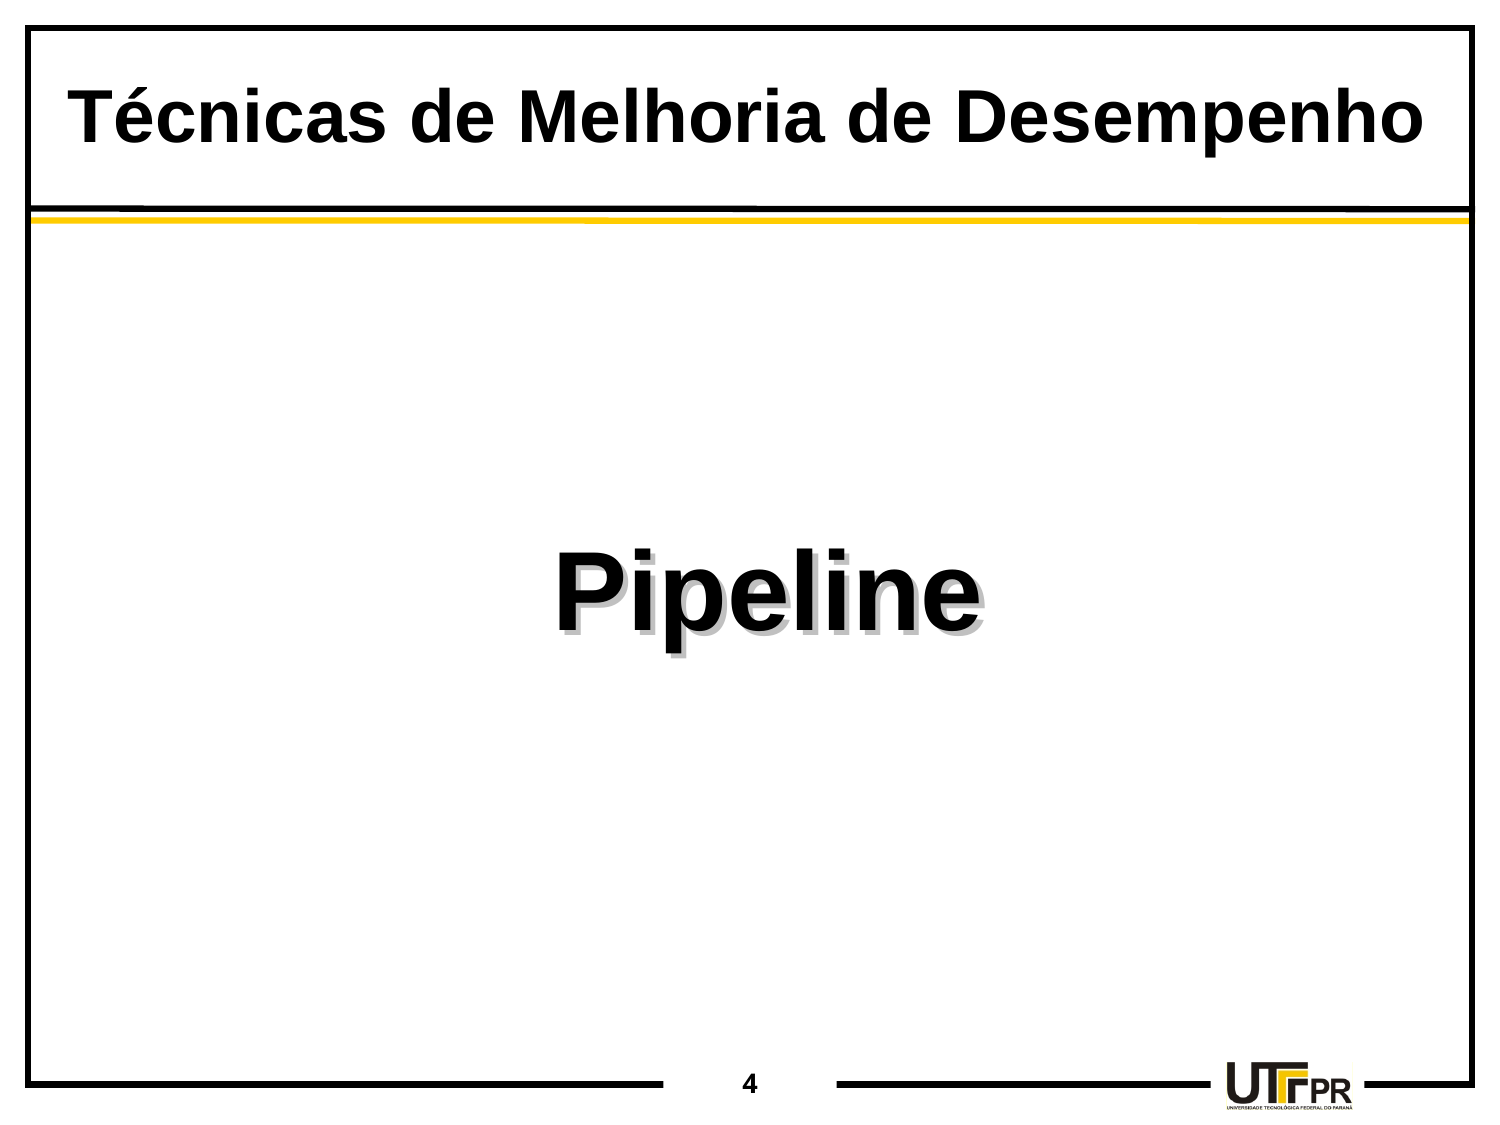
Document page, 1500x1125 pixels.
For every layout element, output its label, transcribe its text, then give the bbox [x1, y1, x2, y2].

title Técnicas de Melhoria de Desempenho [23, 43, 1471, 194]
list Pipeline [72, 257, 1428, 1015]
picture [1226, 1062, 1353, 1110]
